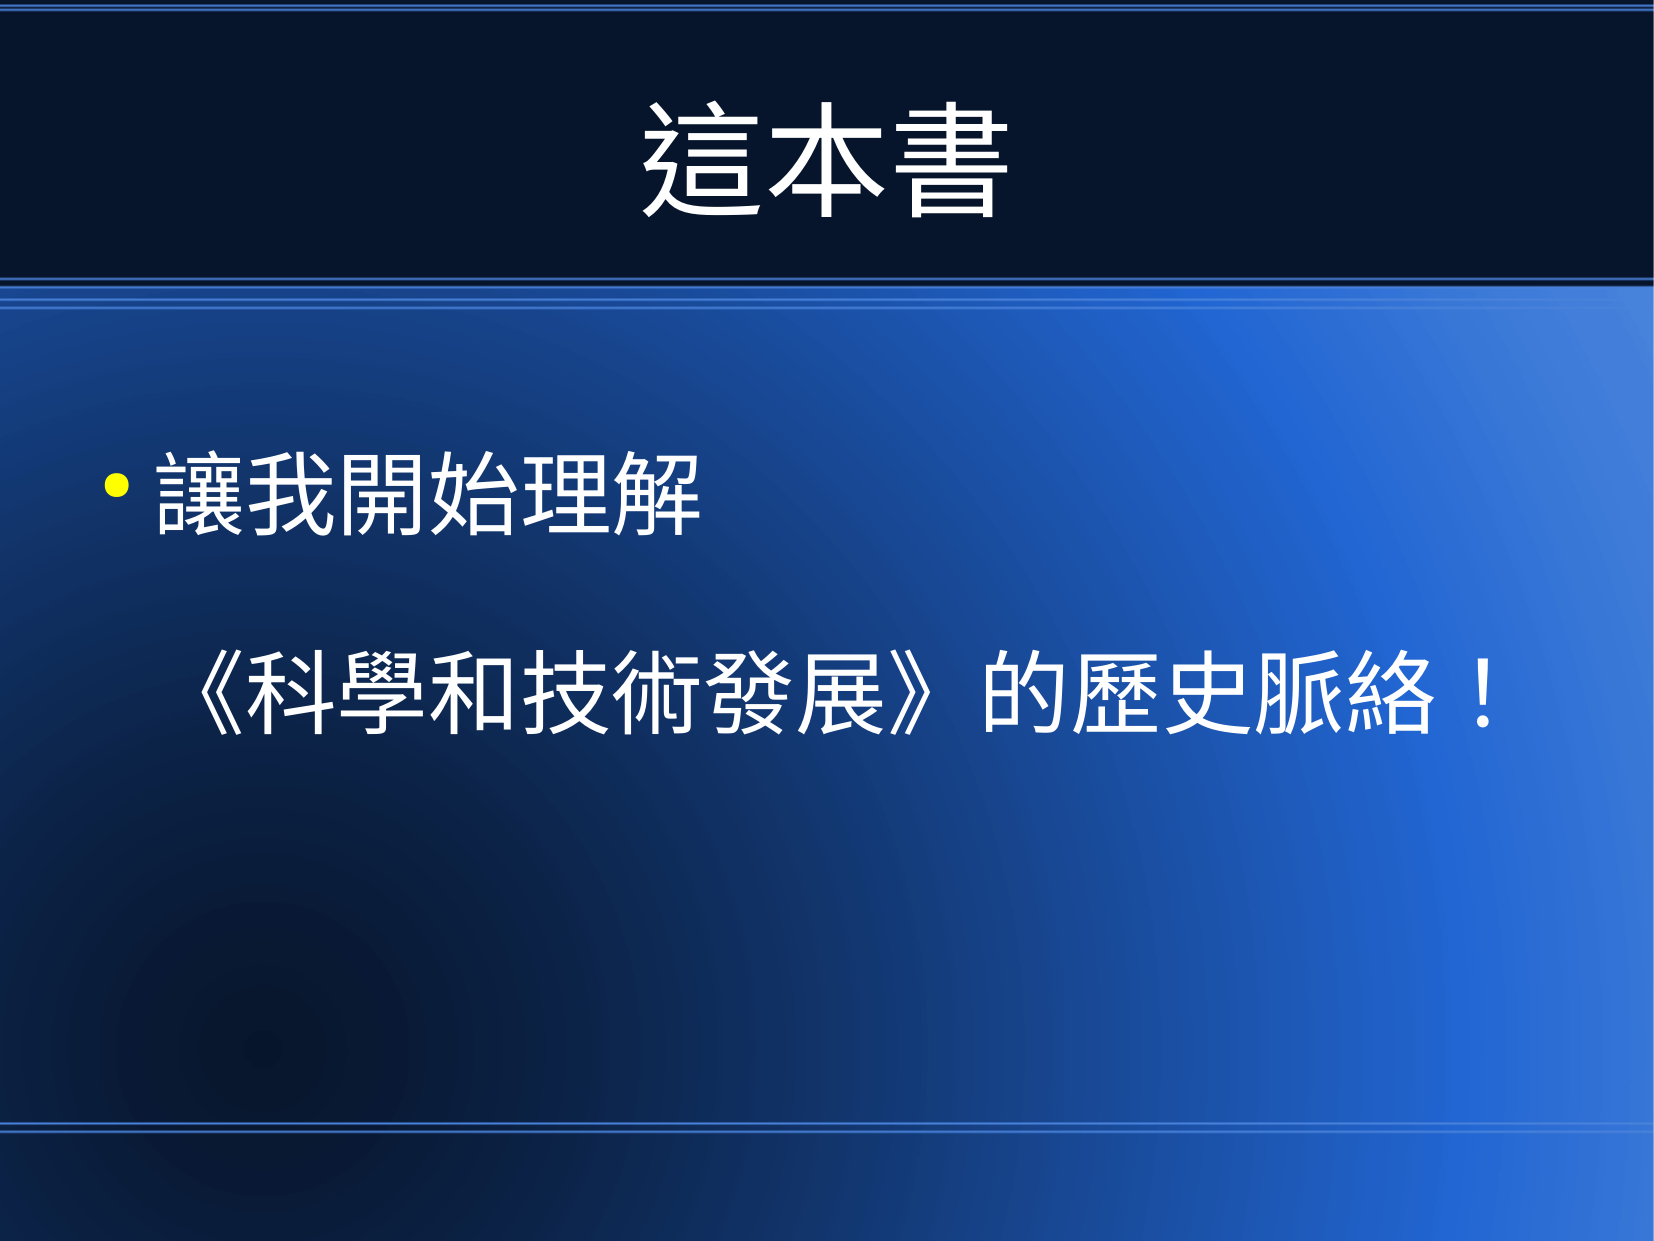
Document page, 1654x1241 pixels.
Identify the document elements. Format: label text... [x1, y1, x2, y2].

title 這本書 [82, 49, 1571, 257]
picture [0, 0, 1654, 1241]
list 讓我開始理解 《科學和技術發展》的歷史脈絡！ [82, 355, 1571, 1241]
